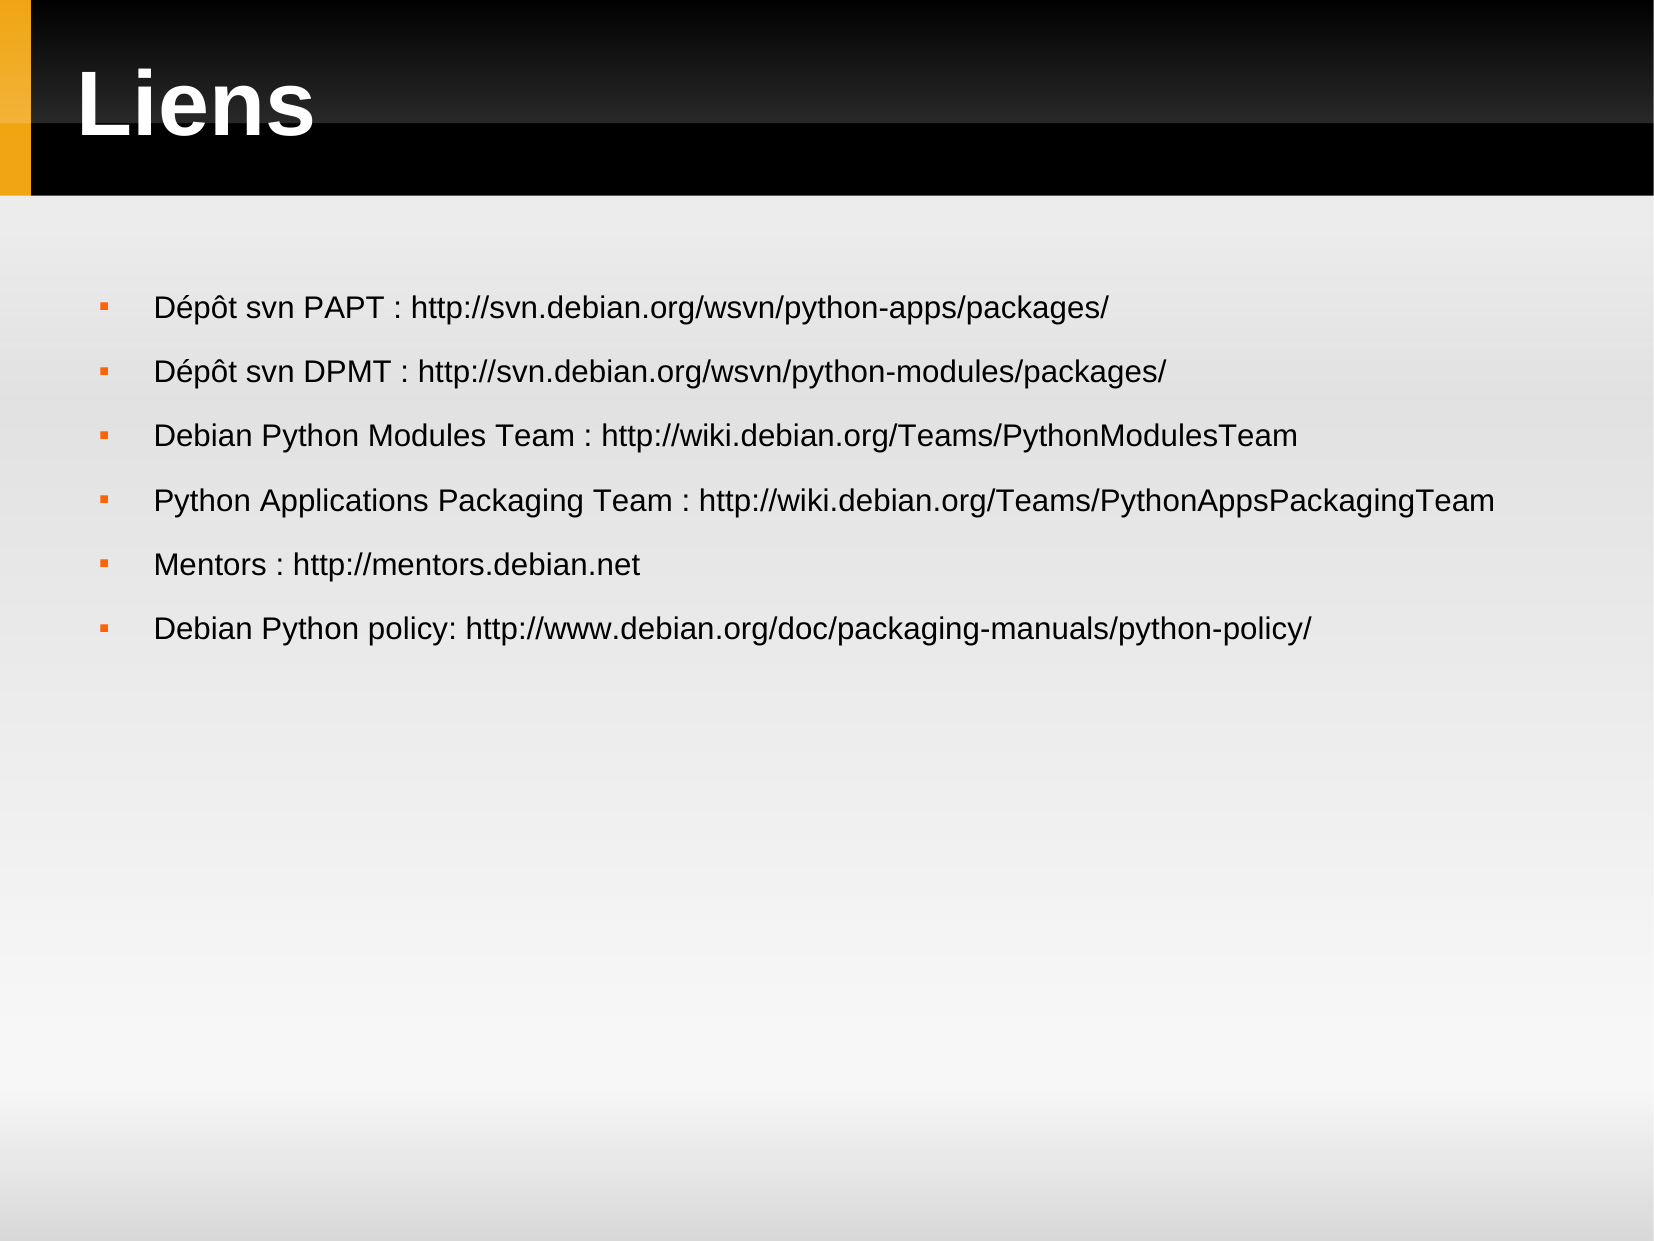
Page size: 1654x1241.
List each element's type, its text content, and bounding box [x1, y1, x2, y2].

title Liens [76, 0, 1565, 208]
list Dépôt svn PAPT : http://svn.debian.org/wsvn/python-apps/packages/ Dépôt svn DPMT : http://svn.debian.org/wsvn/python-modules/packages/ Debian Python Modules Team : http://wiki.debian.org/Teams/PythonModulesTeam Python Applications Packaging Team : http://wiki.debian.org/Teams/PythonAppsPackagingTeam Mentors : http://mentors.debian.net Debian Python policy: http://www.debian.org/doc/packaging-manuals/python-policy/ [82, 290, 1571, 1094]
picture [0, 0, 1654, 1241]
